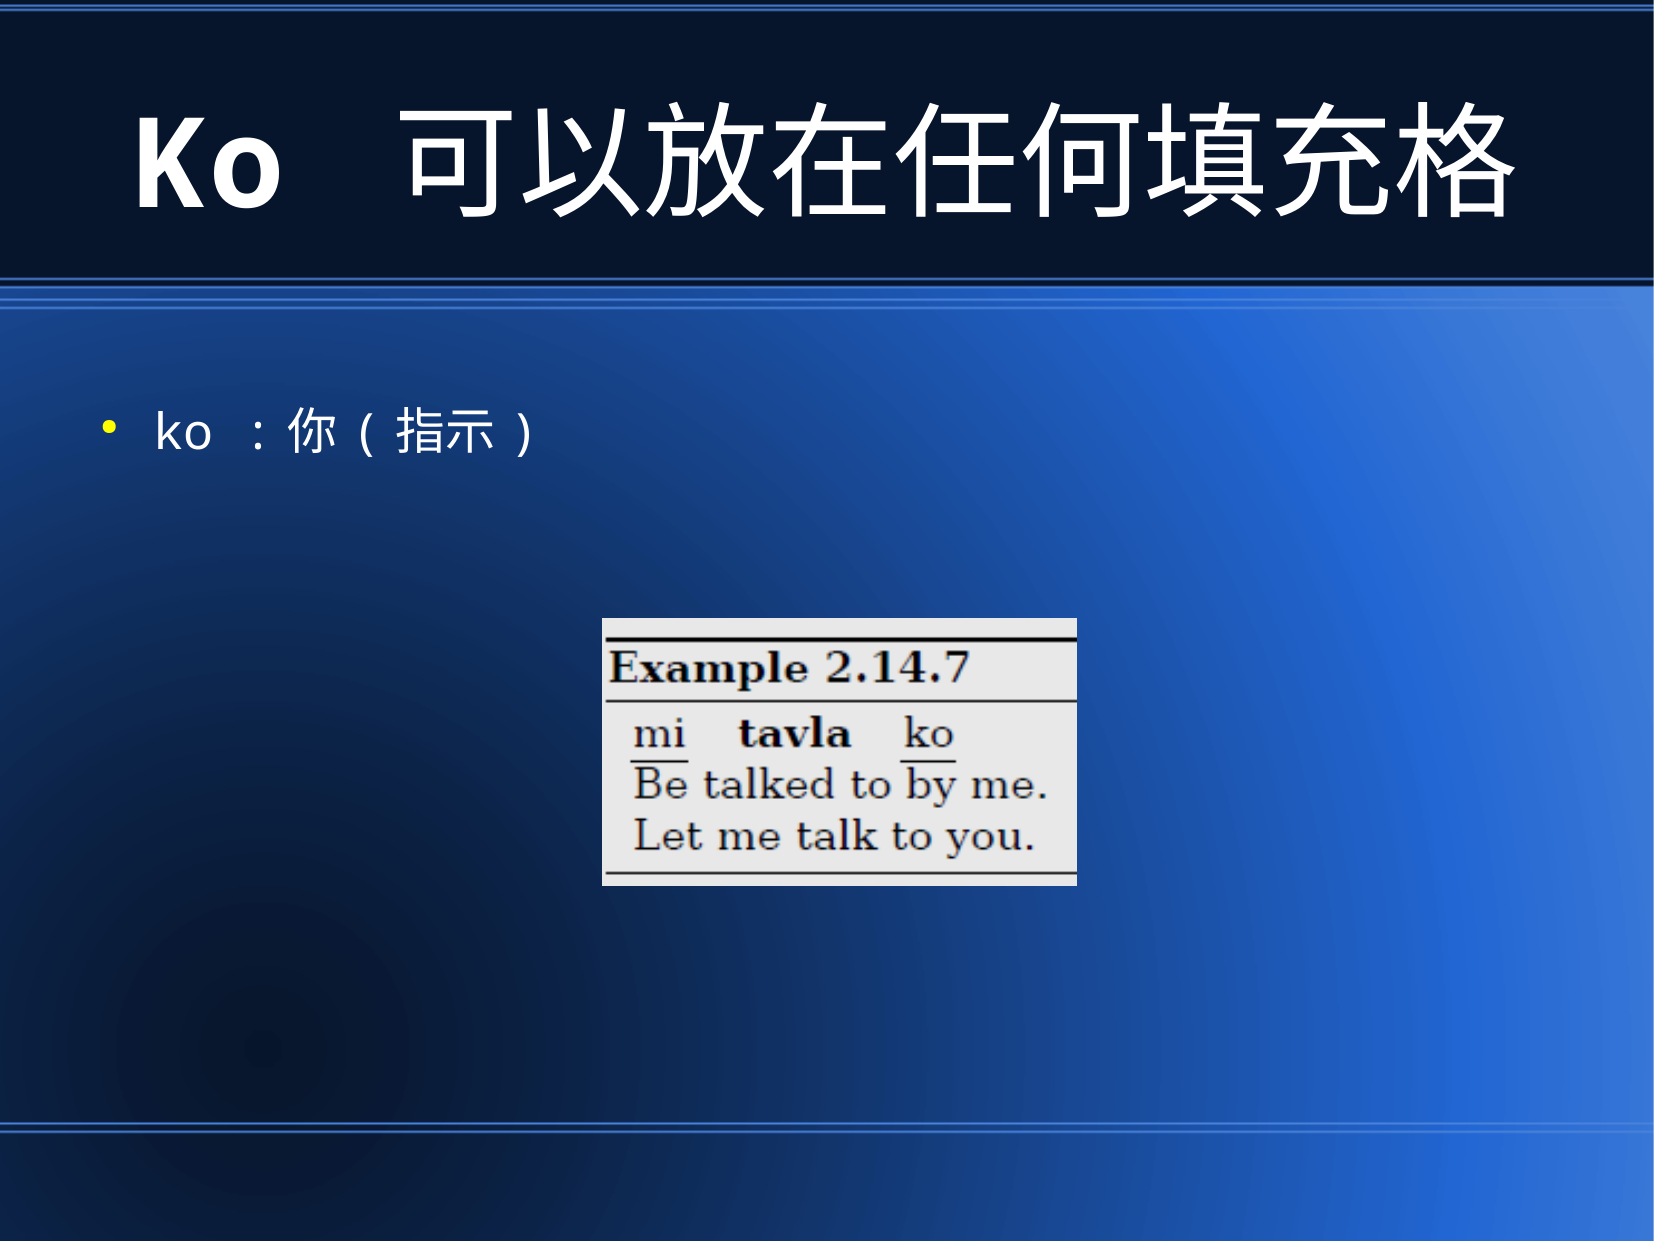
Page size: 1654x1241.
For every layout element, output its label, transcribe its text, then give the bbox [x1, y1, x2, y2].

list ko :你(指示) [82, 355, 1571, 1241]
picture [0, 0, 1654, 1241]
picture [602, 618, 1077, 886]
title Ko 可以放在任何填充格 [82, 49, 1571, 257]
